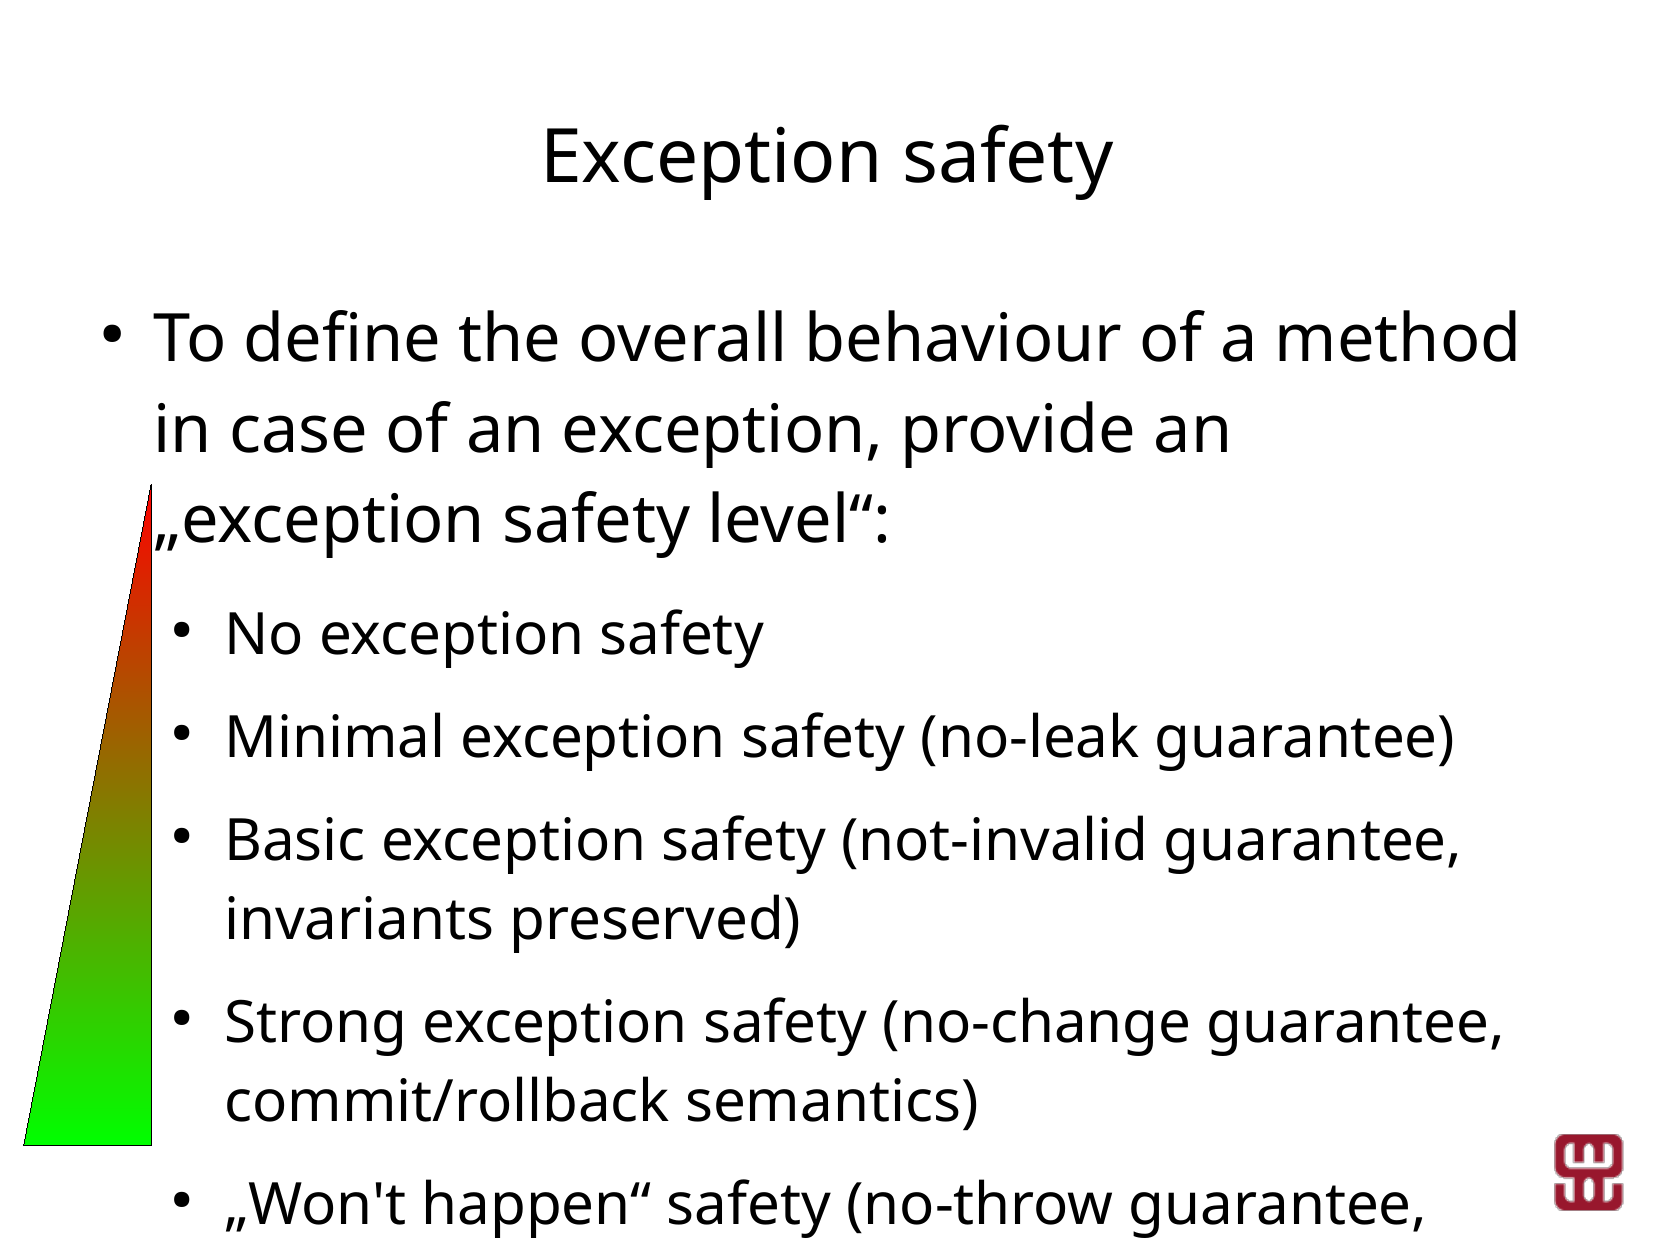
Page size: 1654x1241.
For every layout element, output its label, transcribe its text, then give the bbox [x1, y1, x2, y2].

picture [1553, 1133, 1625, 1214]
title Exception safety [82, 56, 1571, 250]
list To define the overall behaviour of a method in case of an exception, provide an „exception safety level“: No exception safety Minimal exception safety (no-leak guarantee) Basic exception safety (not-invalid guarantee, invariants preserved) Strong exception safety (no-change guarantee, commit/rollback semantics) „Won't happen“ safety (no-throw guarantee, failure transparency) [82, 290, 1571, 1136]
text_box [23, 484, 152, 1146]
